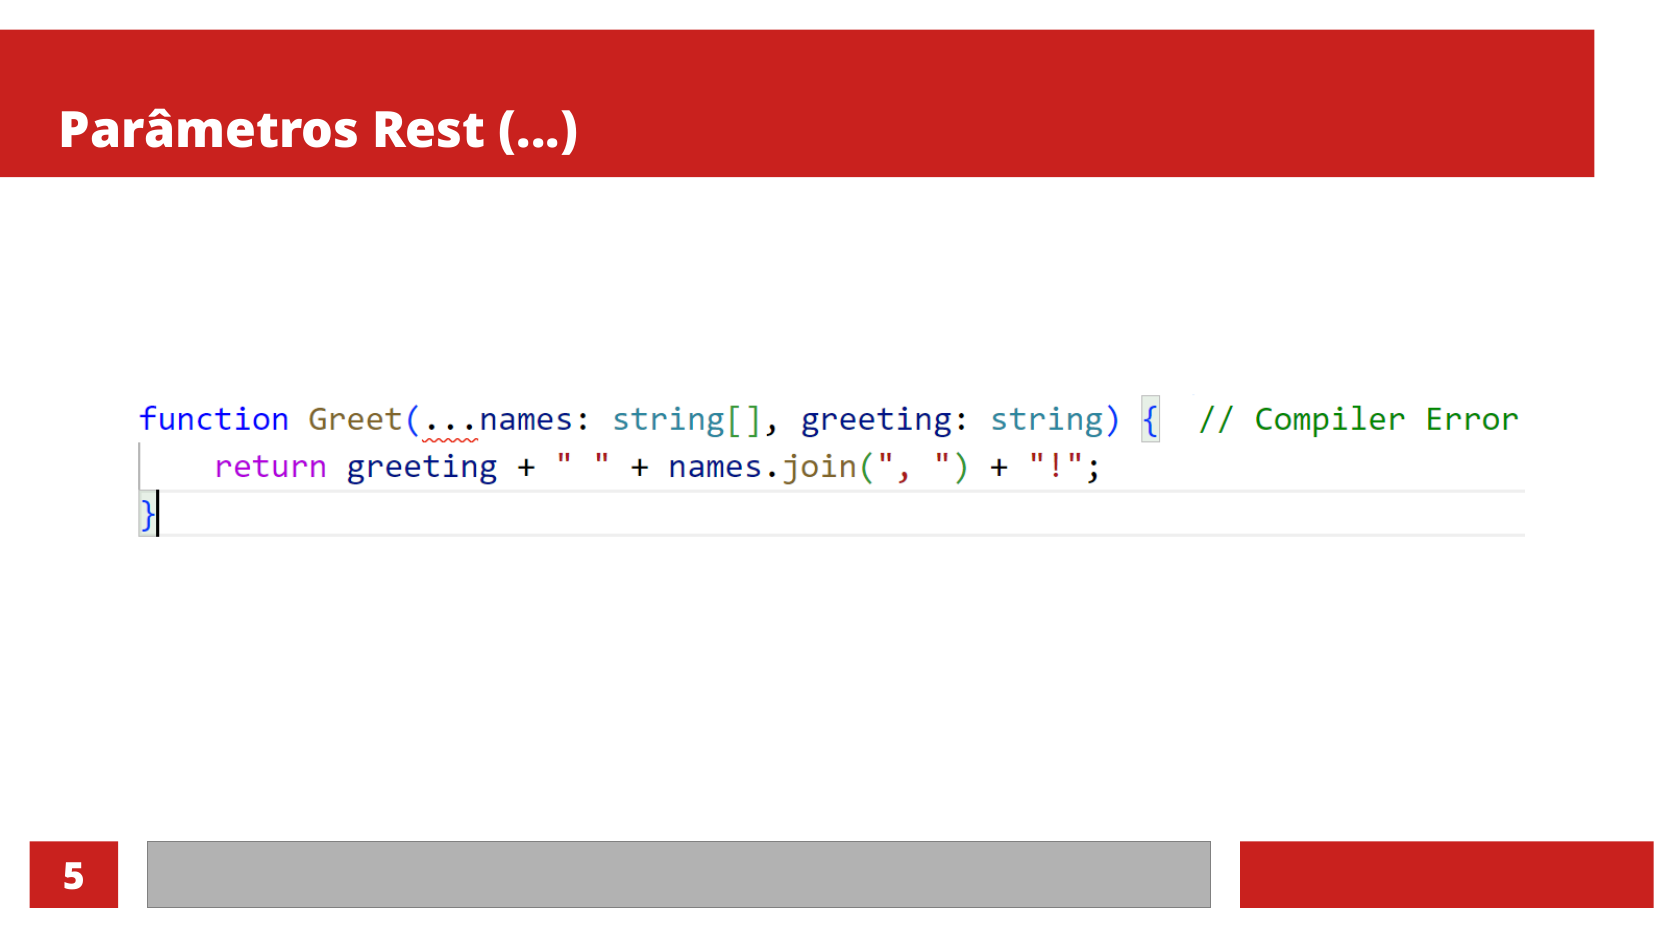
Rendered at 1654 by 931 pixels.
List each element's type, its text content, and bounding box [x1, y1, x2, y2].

title Parâmetros Rest (...) [59, 44, 1595, 163]
picture [129, 391, 1525, 540]
